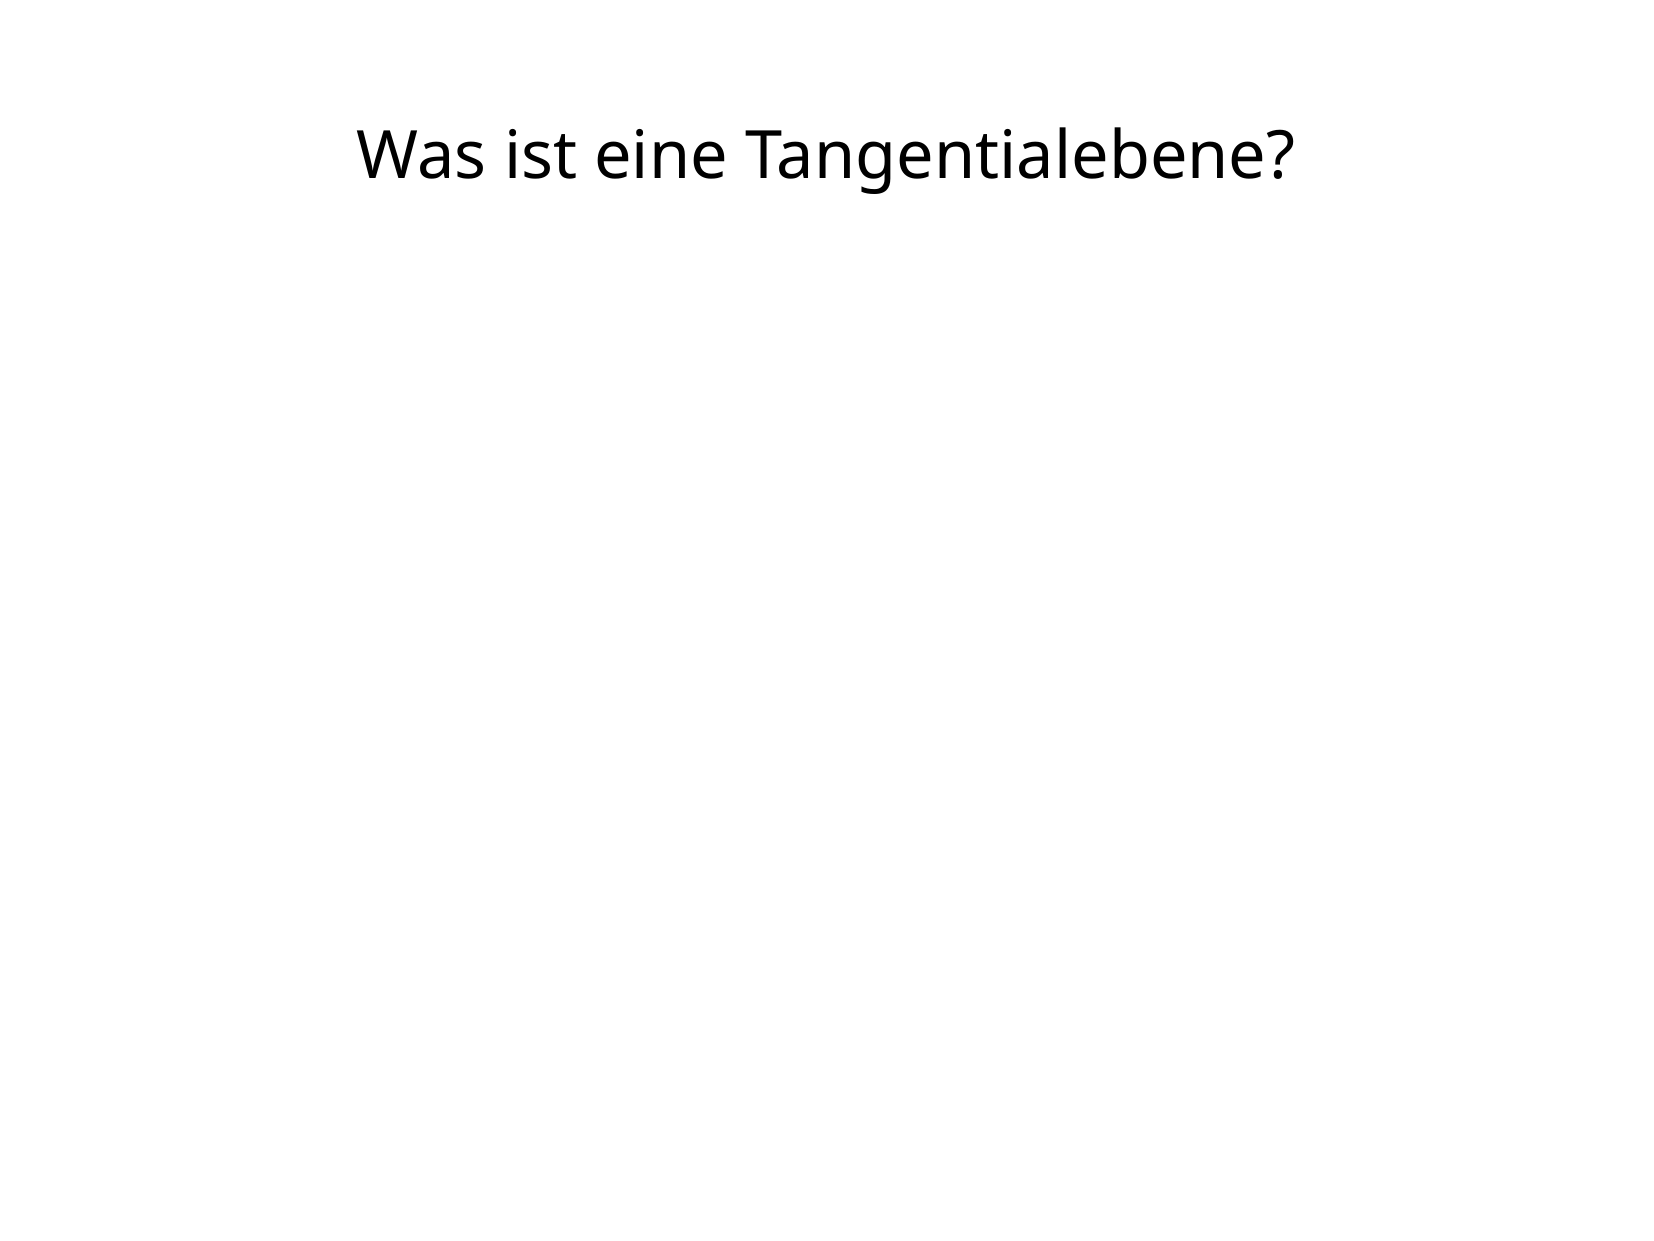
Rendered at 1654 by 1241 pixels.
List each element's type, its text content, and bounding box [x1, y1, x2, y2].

title Was ist eine Tangentialebene? [82, 49, 1571, 257]
